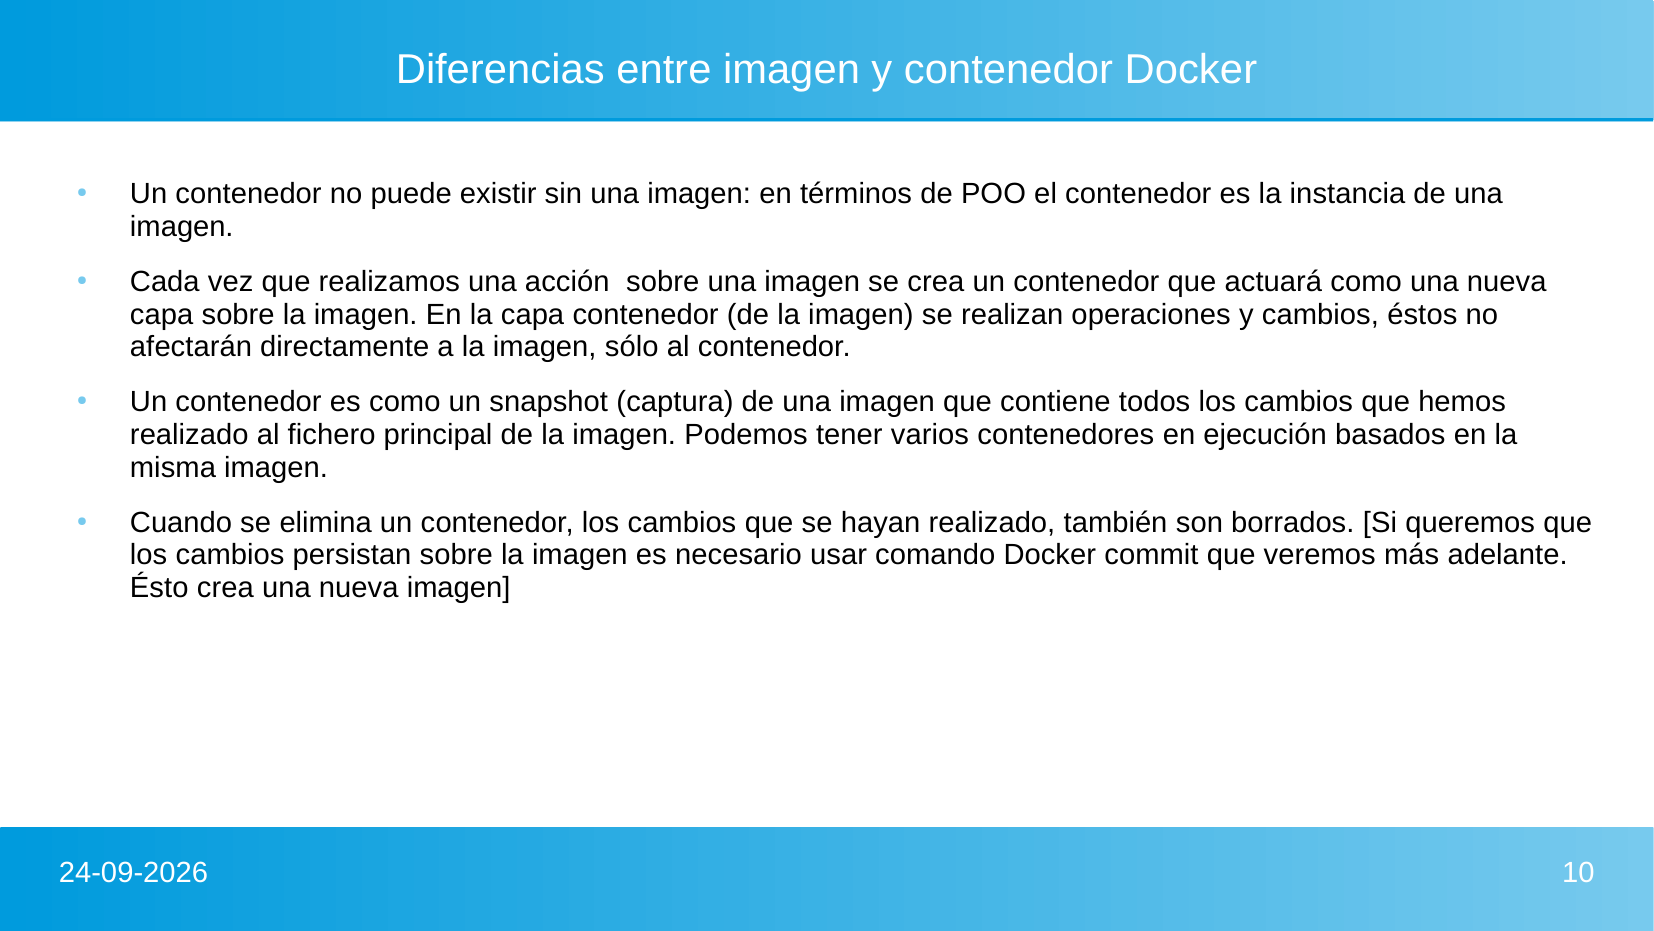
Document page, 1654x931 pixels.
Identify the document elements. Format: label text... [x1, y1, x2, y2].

list Un contenedor no puede existir sin una imagen: en términos de POO el contenedor es la instancia de una imagen. Cada vez que realizamos una acción sobre una imagen se crea un contenedor que actuará como una nueva capa sobre la imagen. En la capa contenedor (de la imagen) se realizan operaciones y cambios, éstos no afectarán directamente a la imagen, sólo al contenedor. Un contenedor es como un snapshot (captura) de una imagen que contiene todos los cambios que hemos realizado al fichero principal de la imagen. Podemos tener varios contenedores en ejecución basados en la misma imagen. Cuando se elimina un contenedor, los cambios que se hayan realizado, también son borrados. [Si queremos que los cambios persistan sobre la imagen es necesario usar comando Docker commit que veremos más adelante. Ésto crea una nueva imagen] [59, 177, 1595, 768]
title Diferencias entre imagen y contenedor Docker [59, 29, 1595, 108]
